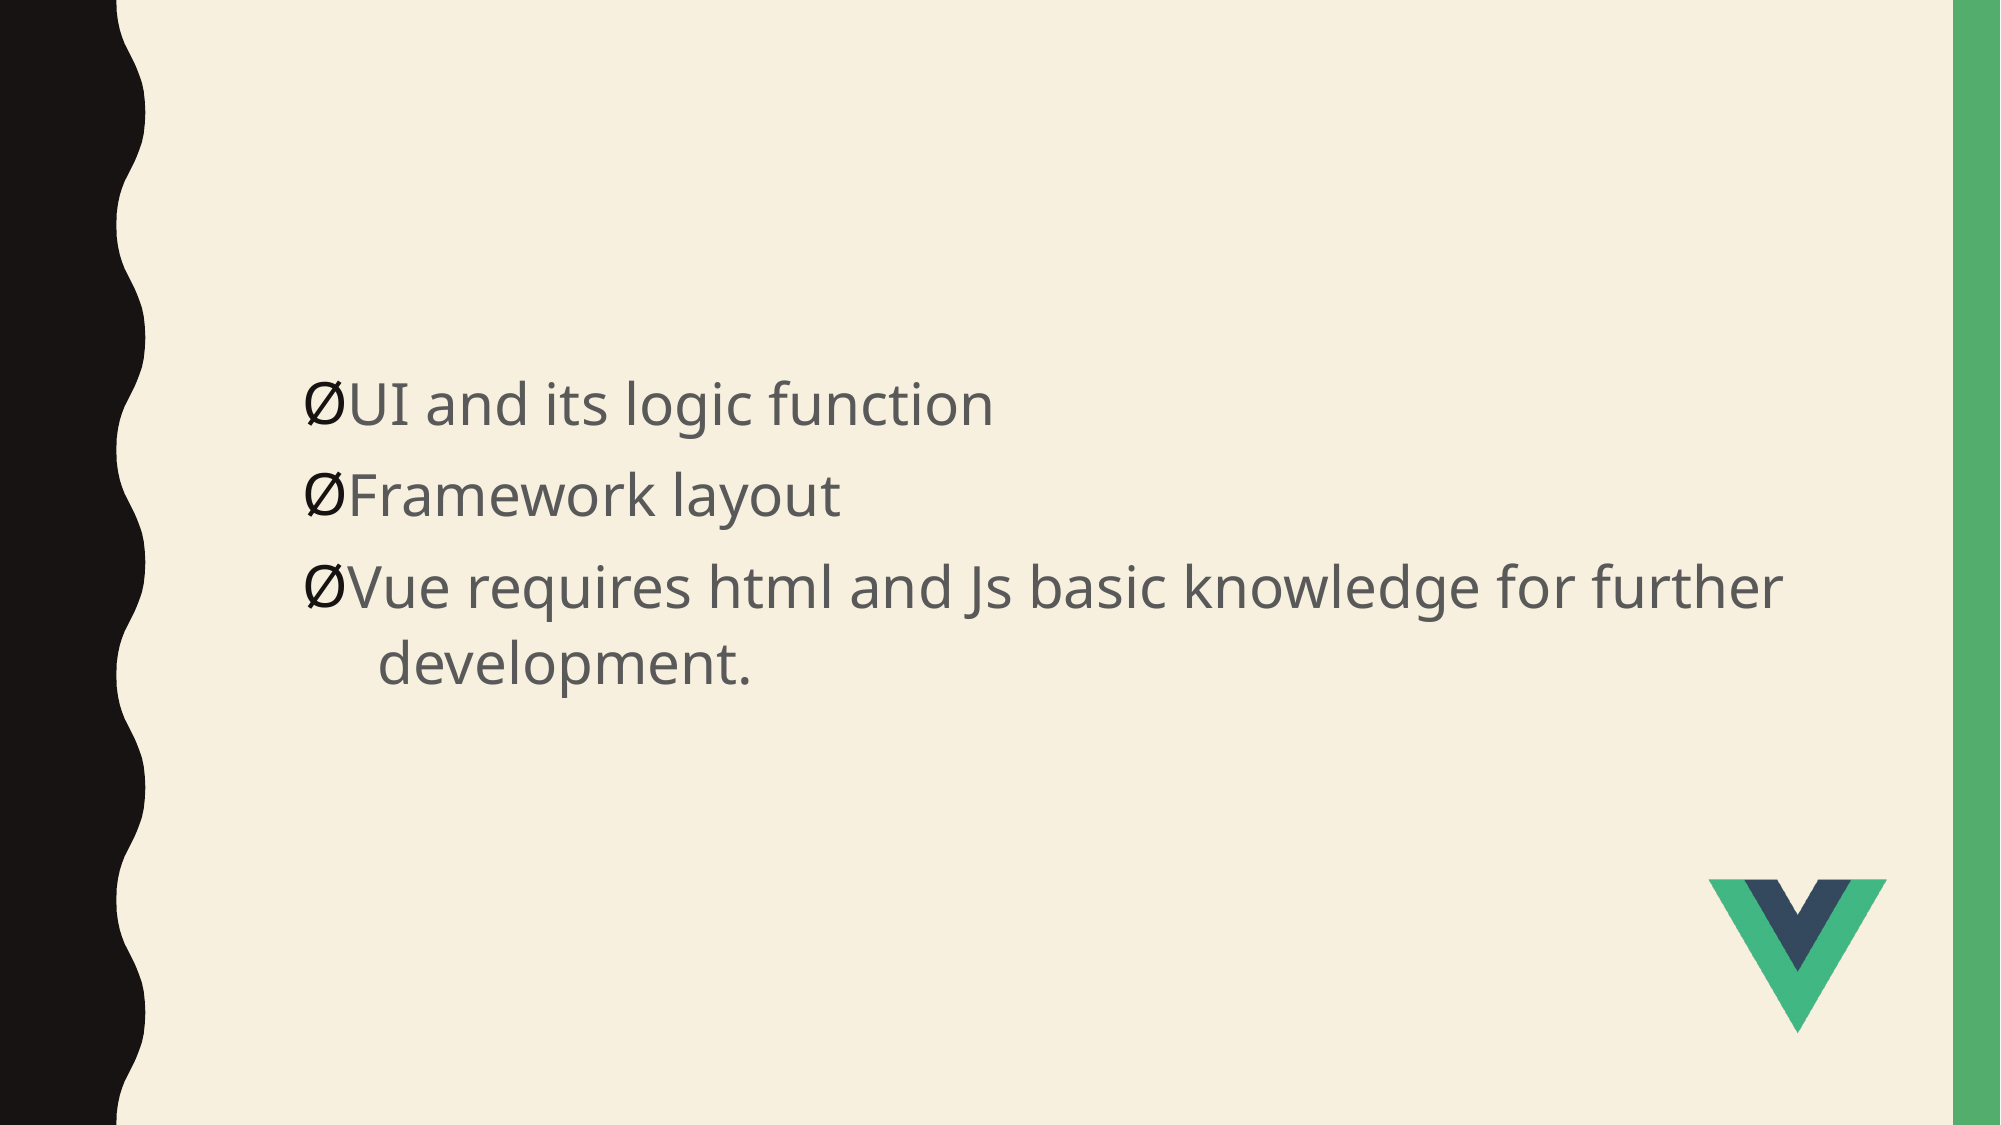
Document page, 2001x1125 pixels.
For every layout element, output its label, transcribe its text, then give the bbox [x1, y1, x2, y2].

picture [1664, 823, 1931, 1090]
list UI and its logic function Framework layout Vue requires html and Js basic knowledge for further development. [287, 352, 1876, 786]
